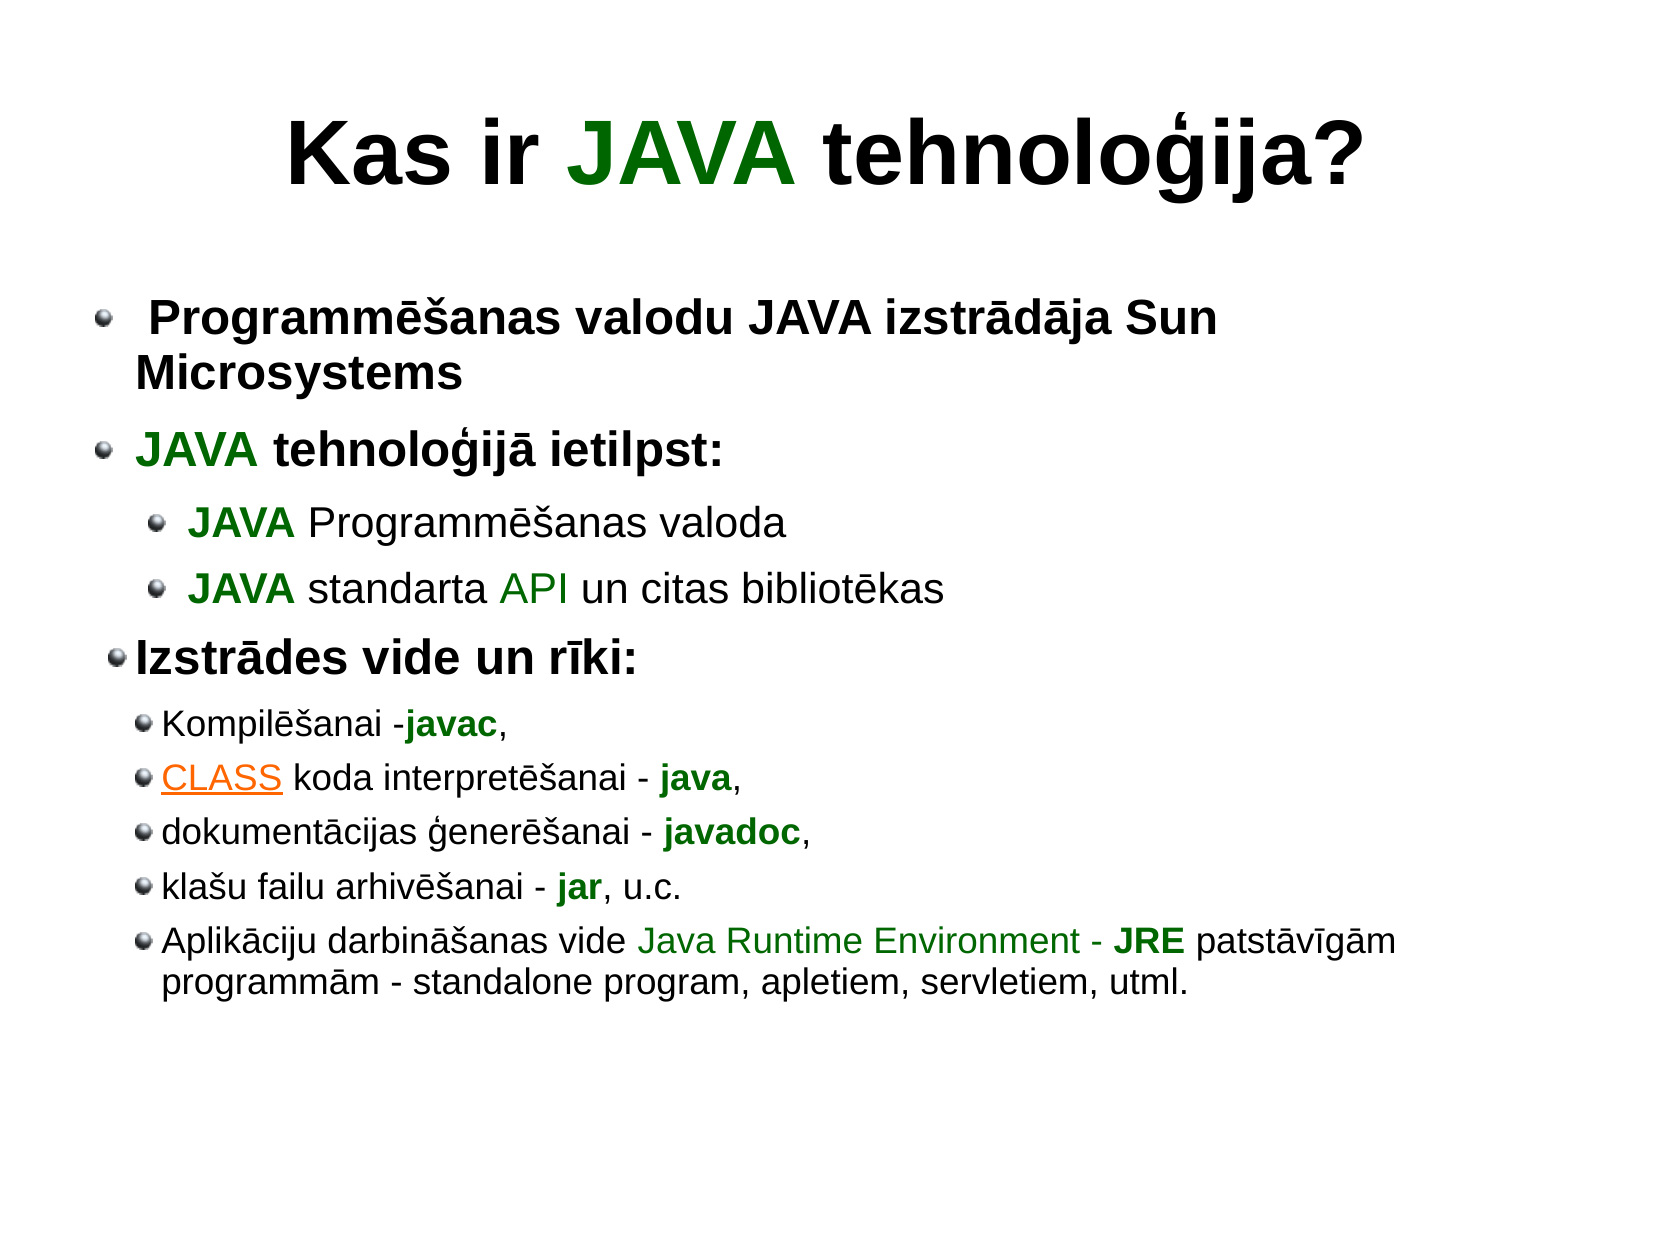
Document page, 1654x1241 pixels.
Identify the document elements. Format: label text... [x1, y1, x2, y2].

list Programmēšanas valodu JAVA izstrādāja Sun Microsystems JAVA tehnoloģijā ietilpst: JAVA Programmēšanas valoda JAVA standarta API un citas bibliotēkas Izstrādes vide un rīki: Kompilēšanai -javac, CLASS koda interpretēšanai - java, dokumentācijas ģenerēšanai - javadoc, klašu failu arhivēšanai - jar, u.c. Aplikāciju darbināšanas vide Java Runtime Environment - JRE patstāvīgām programmām - standalone program, apletiem, servletiem, utml. [82, 290, 1538, 1010]
title Kas ir JAVA tehnoloģija? [82, 49, 1571, 257]
